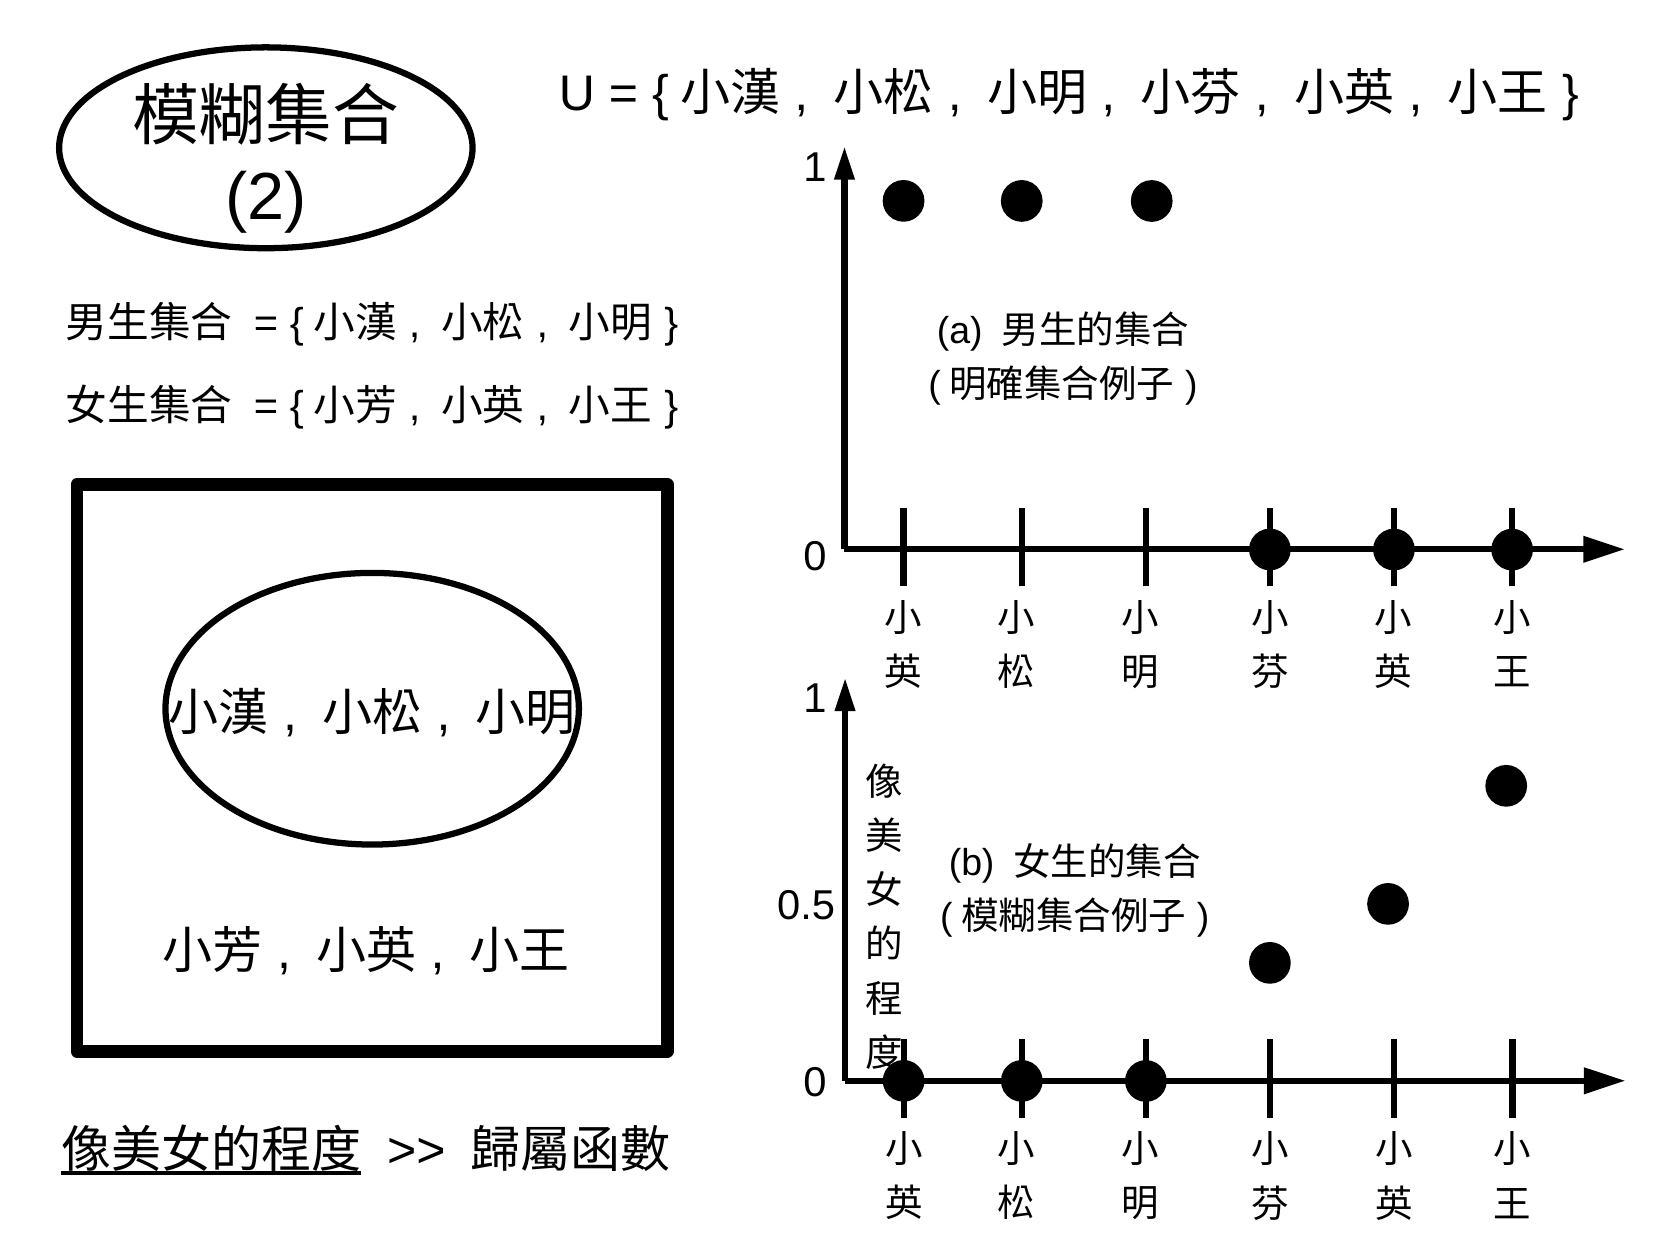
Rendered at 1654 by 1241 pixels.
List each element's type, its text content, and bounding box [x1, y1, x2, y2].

text_box [1128, 1063, 1164, 1099]
text_box 模糊集合 (2) [59, 47, 473, 249]
text_box [885, 183, 922, 219]
text_box [1488, 768, 1524, 804]
text_box 0 [848, 525, 857, 546]
text_box 小 英 [1346, 590, 1441, 694]
text_box [1252, 945, 1288, 981]
text_box 小 英 [1347, 1122, 1442, 1225]
text_box 小 英 [856, 1122, 952, 1225]
text_box 小漢, 小松, 小明 [165, 572, 579, 845]
text_box [1376, 531, 1412, 568]
text_box (b) 女生的集合 (模糊集合例子) [933, 838, 1217, 934]
text_box 小 王 [1465, 1122, 1560, 1225]
text_box 男生集合 = {小漢, 小松, 小明} [29, 262, 715, 345]
text_box [885, 1063, 922, 1099]
text_box 1 [773, 667, 857, 729]
text_box 小 王 [1464, 590, 1560, 694]
text_box [1494, 531, 1530, 568]
text_box [1133, 183, 1170, 219]
text_box 0 [773, 1051, 857, 1113]
text_box 像美女的程度 >> 歸屬函數 [224, 1098, 508, 1193]
text_box 小芳, 小英, 小王 [53, 874, 680, 1021]
text_box 1 [848, 155, 857, 198]
text_box 女生集合 = {小芳, 小英, 小王} [29, 345, 715, 458]
text_box 小 芬 [1223, 1122, 1318, 1225]
text_box 1 [773, 155, 841, 198]
text_box 小 松 [969, 1122, 1064, 1225]
text_box (a) 男生的集合 (明確集合例子) [921, 307, 1205, 402]
text_box 小 英 [856, 590, 951, 693]
text_box 0.5 [755, 874, 850, 936]
text_box 小 明 [1092, 590, 1188, 694]
text_box [1370, 886, 1406, 922]
text_box 小 芬 [1222, 590, 1317, 694]
text_box [1252, 531, 1288, 568]
text_box U = {小漢, 小松, 小明, 小芬, 小英, 小王} [531, 22, 1607, 155]
text_box 小 明 [1093, 1122, 1188, 1225]
text_box 像美女的程度 [850, 744, 898, 1022]
text_box 小 松 [968, 590, 1063, 694]
text_box 0 [773, 525, 857, 587]
text_box [1003, 183, 1040, 219]
text_box [1004, 1063, 1040, 1099]
